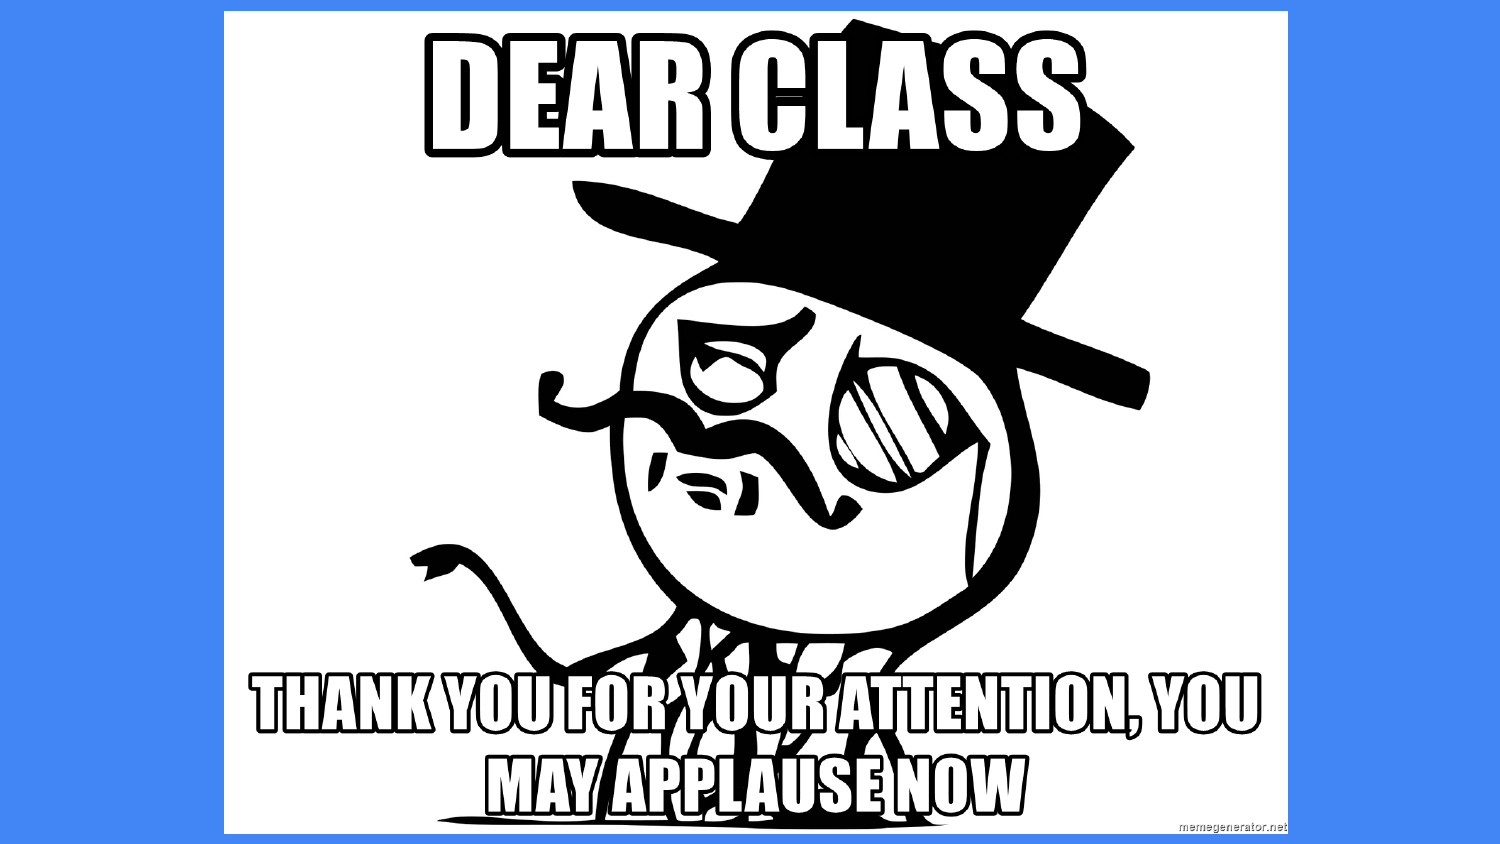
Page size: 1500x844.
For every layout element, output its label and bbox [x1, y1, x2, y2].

picture [224, 11, 1288, 834]
